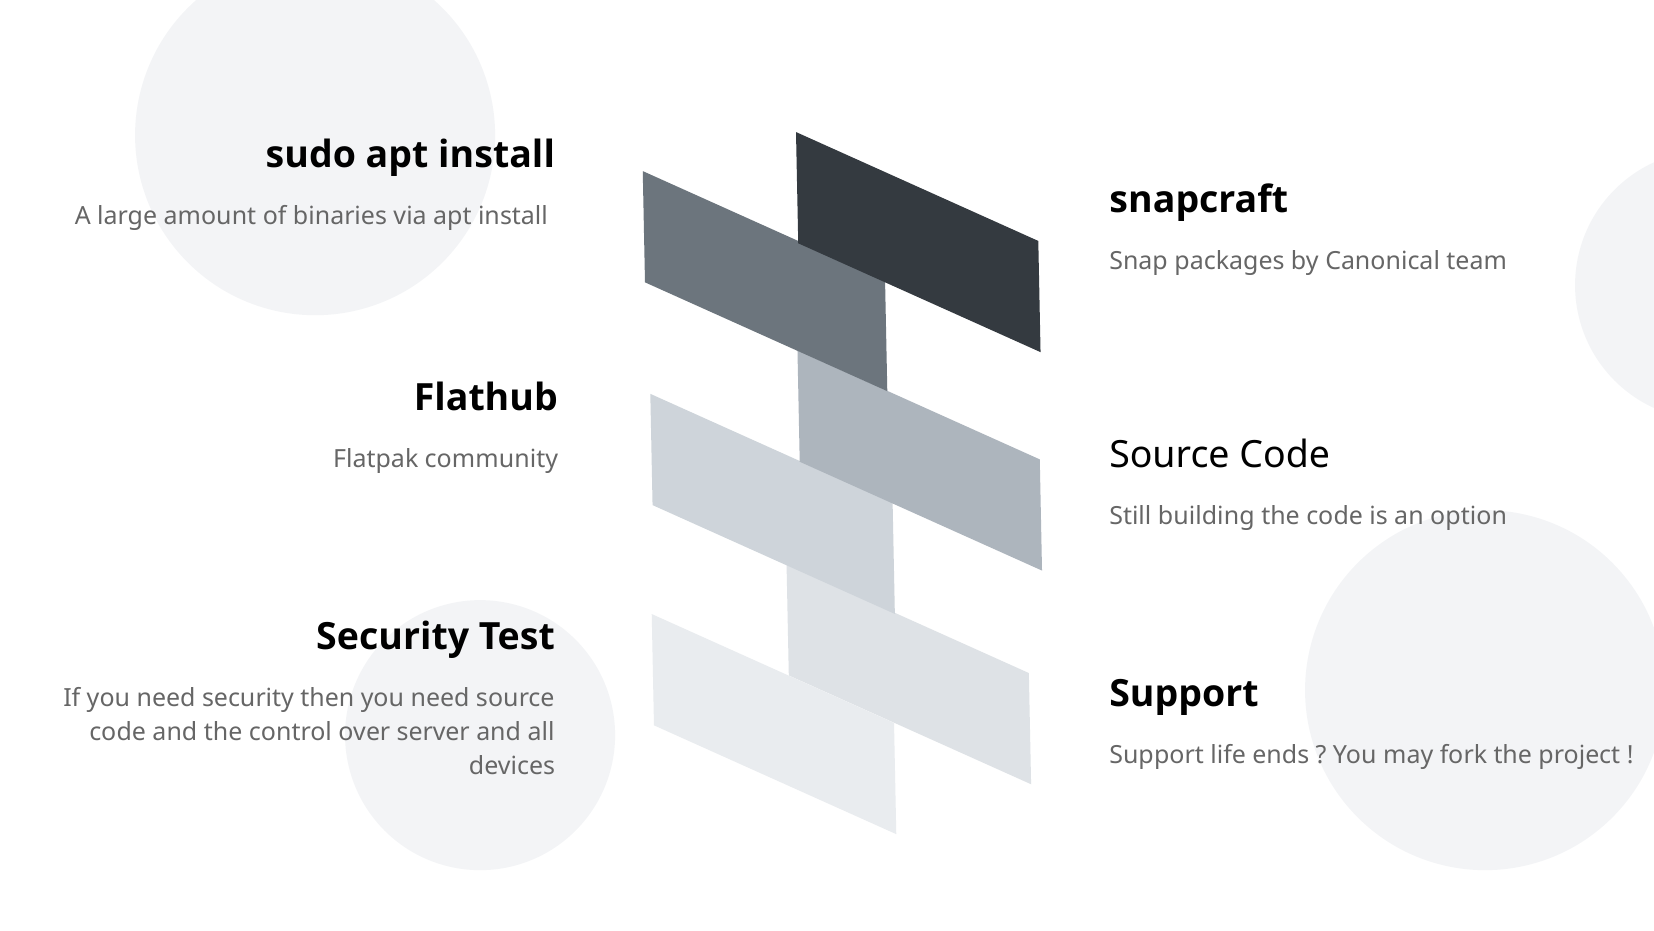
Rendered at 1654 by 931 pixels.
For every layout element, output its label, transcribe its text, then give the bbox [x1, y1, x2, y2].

text_box Flathub [243, 362, 574, 429]
text_box Support life ends ? You may fork the project ! [1094, 729, 1650, 853]
text_box Support [1094, 659, 1425, 726]
text_box snapcraft [1094, 165, 1425, 231]
text_box A large amount of binaries via apt install [15, 190, 571, 313]
text_box Security Test [240, 602, 571, 668]
text_box sudo apt install [240, 120, 571, 186]
text_box Snap packages by Canonical team [1094, 235, 1650, 358]
text_box Flatpak community [18, 432, 574, 608]
text_box If you need security then you need source code and the control over server and all devices [15, 672, 571, 796]
text_box Still building the code is an option [1094, 490, 1650, 614]
text_box Source Code [1094, 420, 1425, 481]
